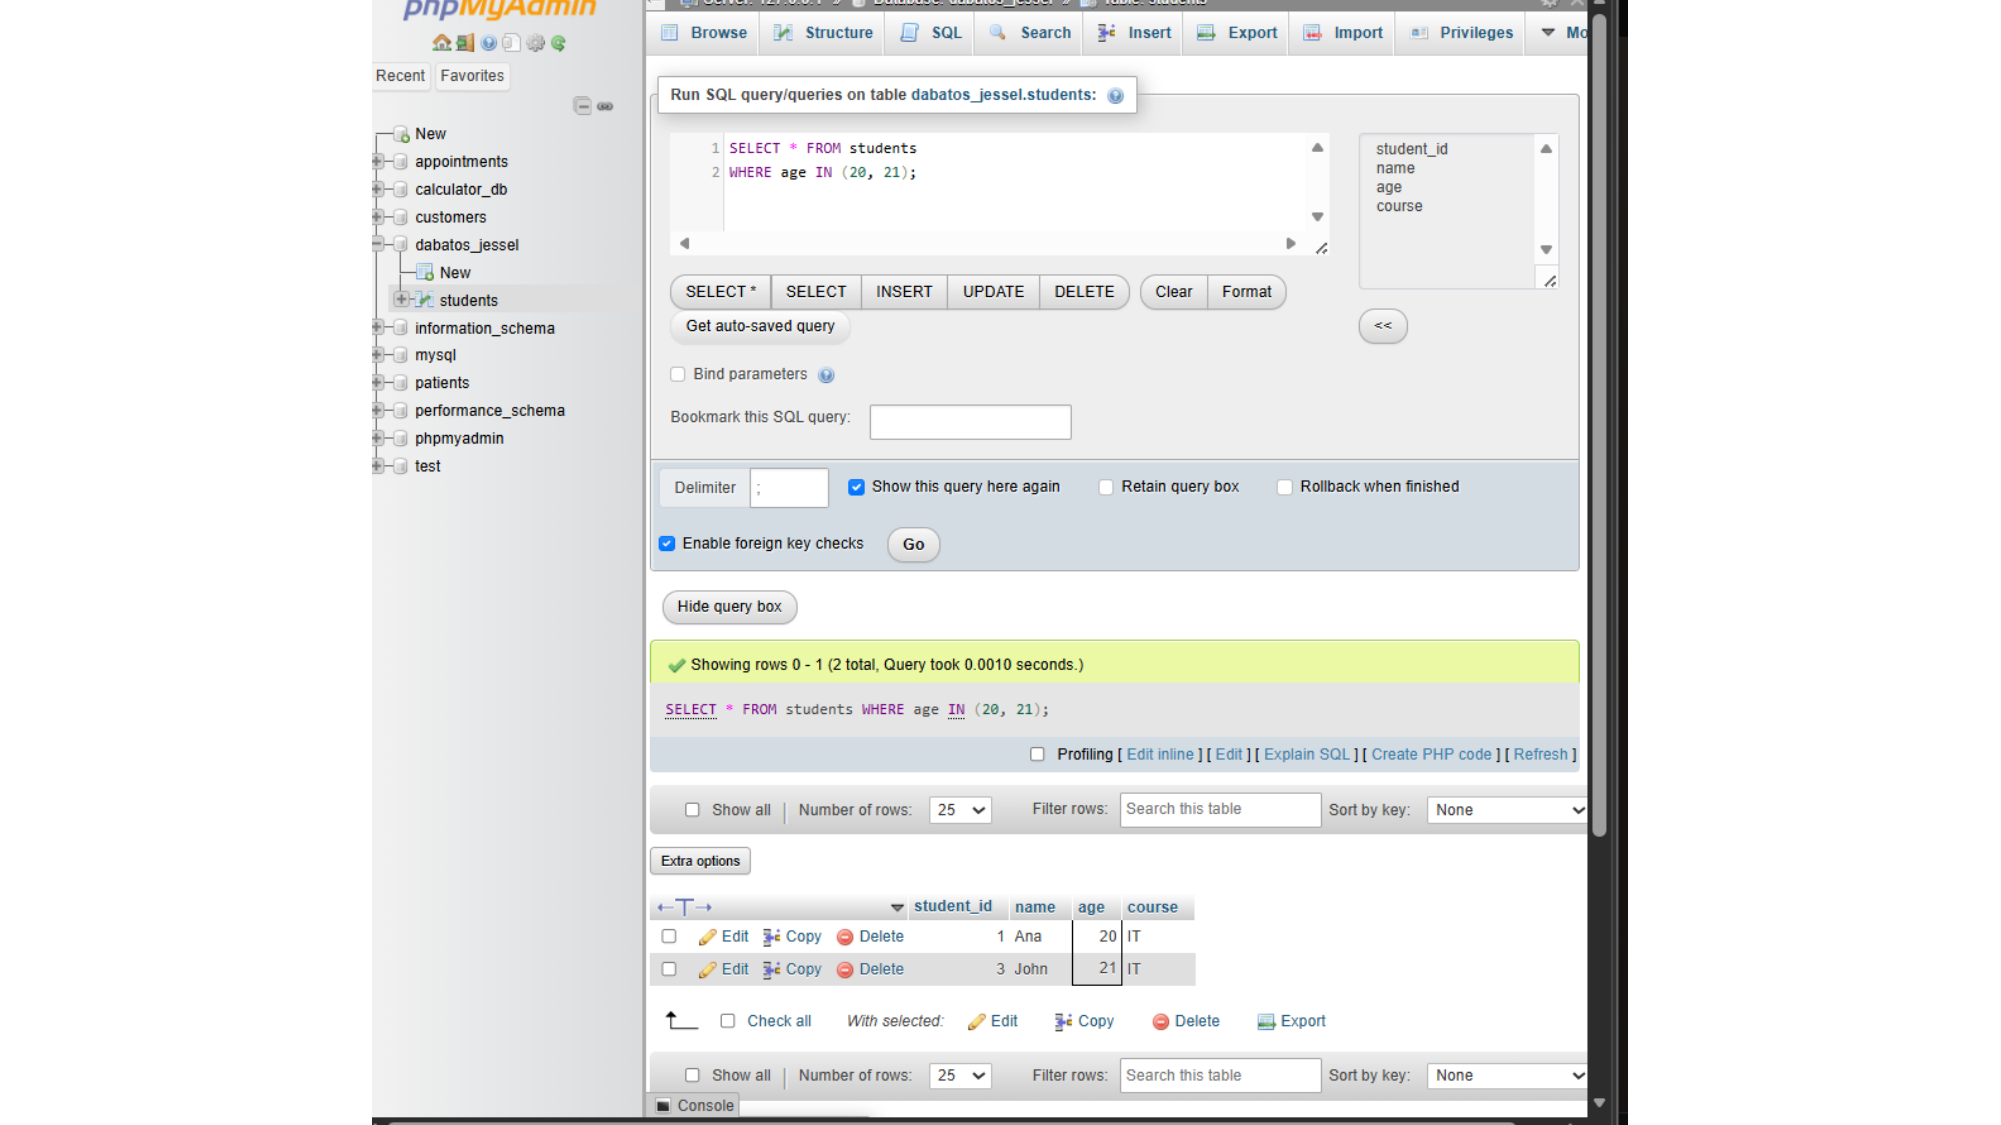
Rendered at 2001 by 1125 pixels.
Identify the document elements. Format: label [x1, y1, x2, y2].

picture [372, 0, 1628, 1125]
